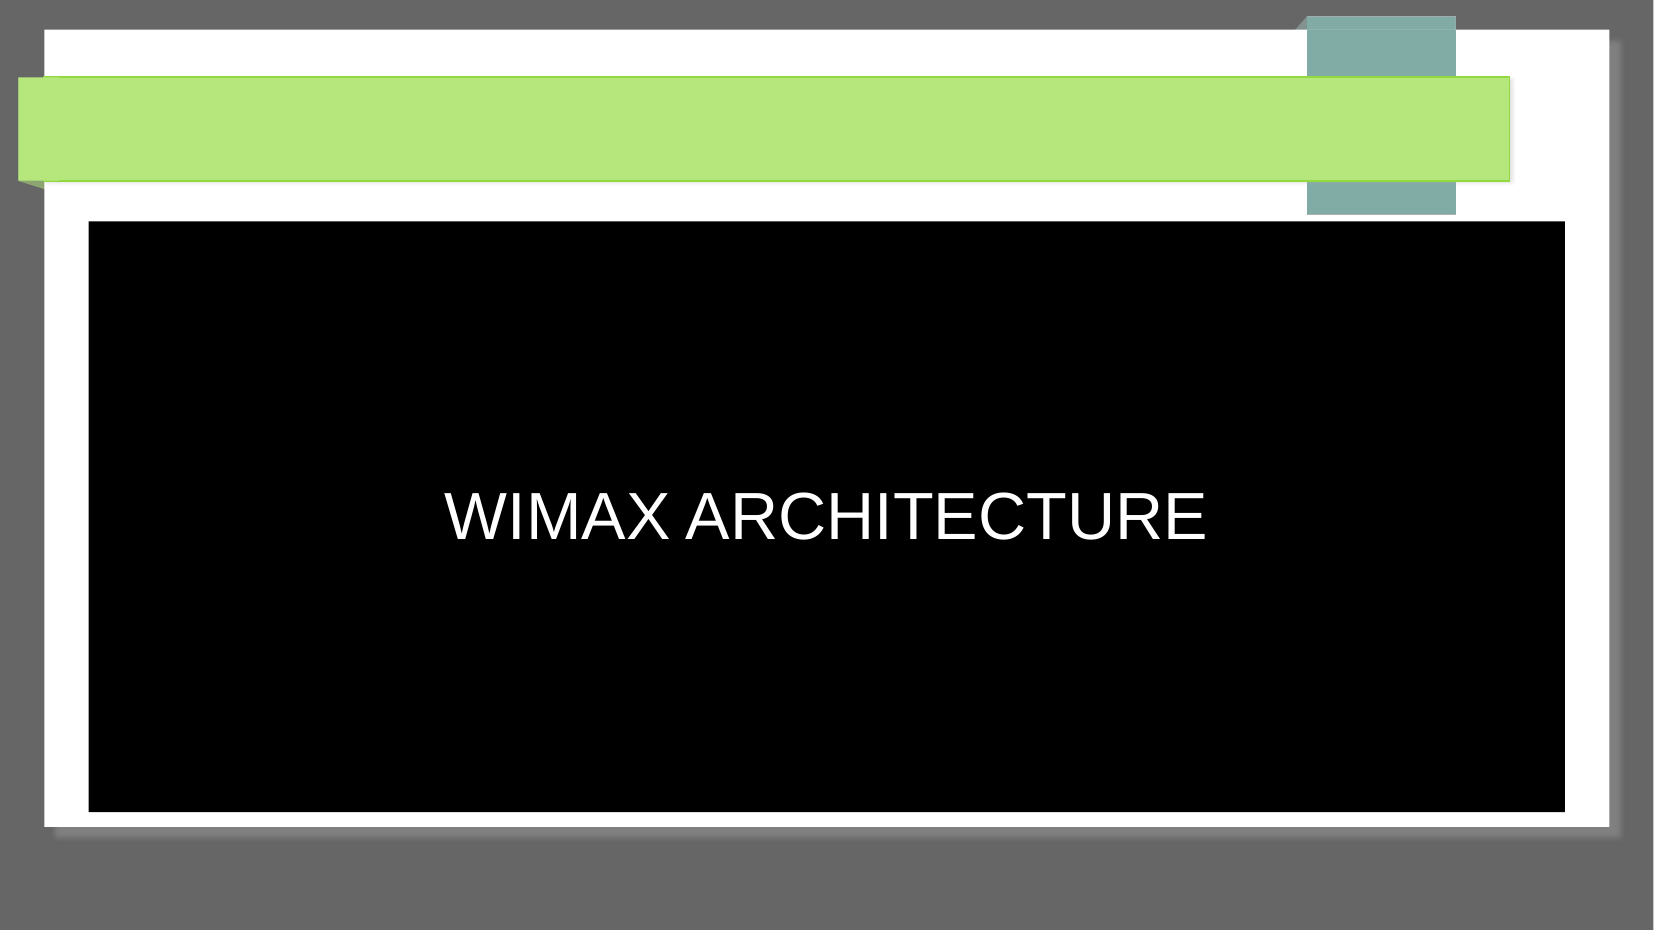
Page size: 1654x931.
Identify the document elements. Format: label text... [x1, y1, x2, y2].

subtitle WIMAX ARCHITECTURE [88, 221, 1565, 813]
